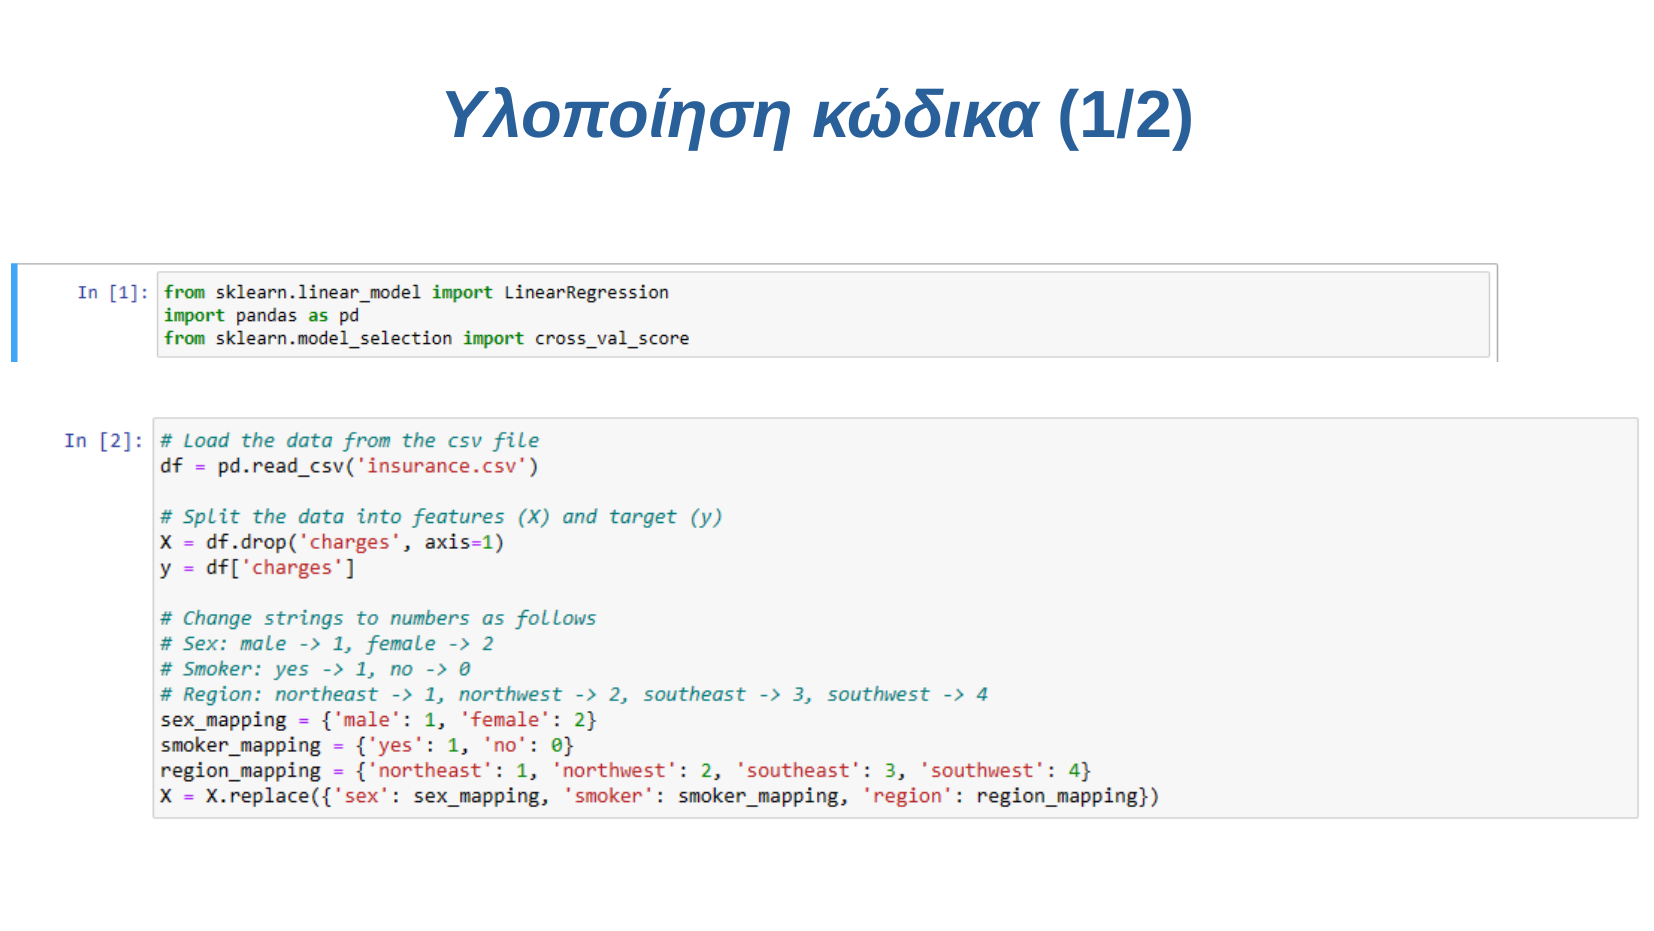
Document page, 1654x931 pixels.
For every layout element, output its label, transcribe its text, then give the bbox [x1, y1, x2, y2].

picture [0, 413, 1651, 826]
title Υλοποίηση κώδικα (1/2) [82, 37, 1571, 193]
picture [11, 262, 1501, 362]
